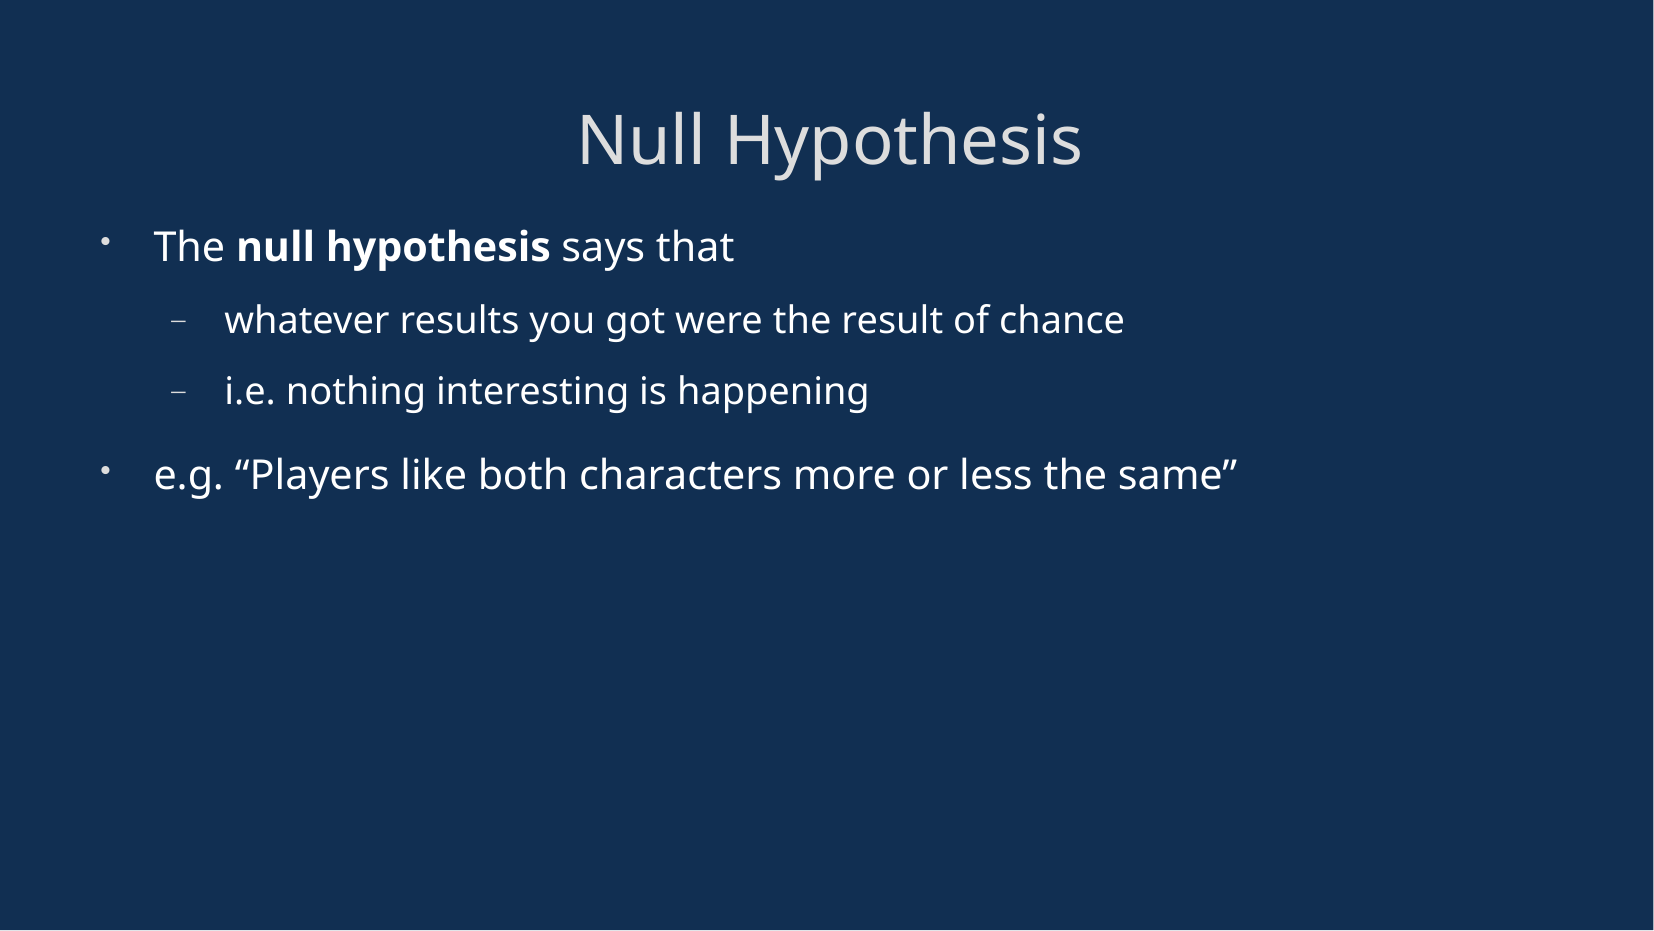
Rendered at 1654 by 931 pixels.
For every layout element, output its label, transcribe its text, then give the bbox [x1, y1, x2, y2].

list The null hypothesis says that whatever results you got were the result of chance i.e. nothing interesting is happening e.g. “Players like both characters more or less the same” [82, 217, 1571, 758]
title Null Hypothesis [97, 56, 1563, 217]
